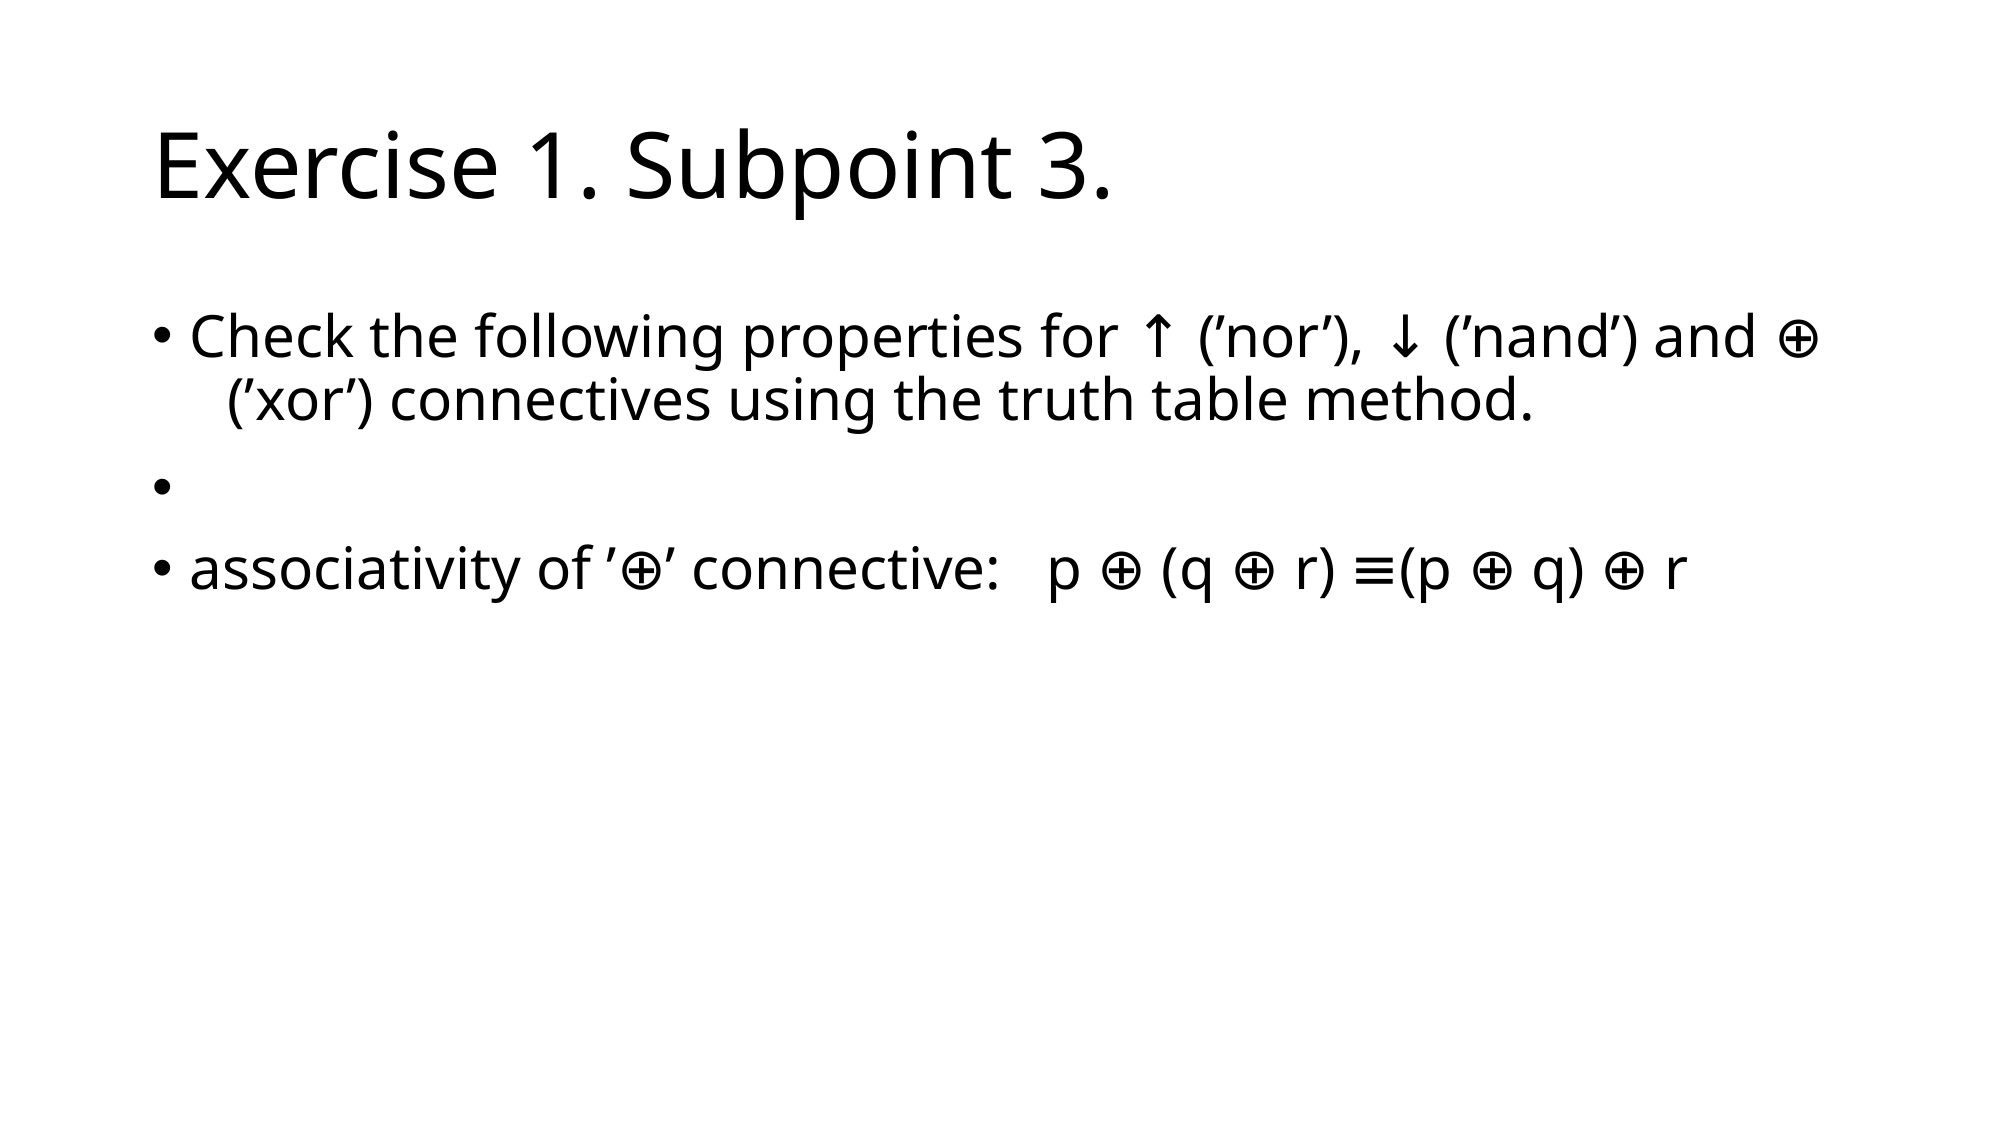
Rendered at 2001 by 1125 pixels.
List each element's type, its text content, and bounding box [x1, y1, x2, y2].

list Check the following properties for ↑ (’nor’), ↓ (’nand’) and ⊕ (’xor’) connectives using the truth table method. associativity of ’⊕’ connective: p ⊕ (q ⊕ r) ≡(p ⊕ q) ⊕ r [137, 299, 1863, 1014]
title Exercise 1. Subpoint 3. [137, 59, 1863, 278]
